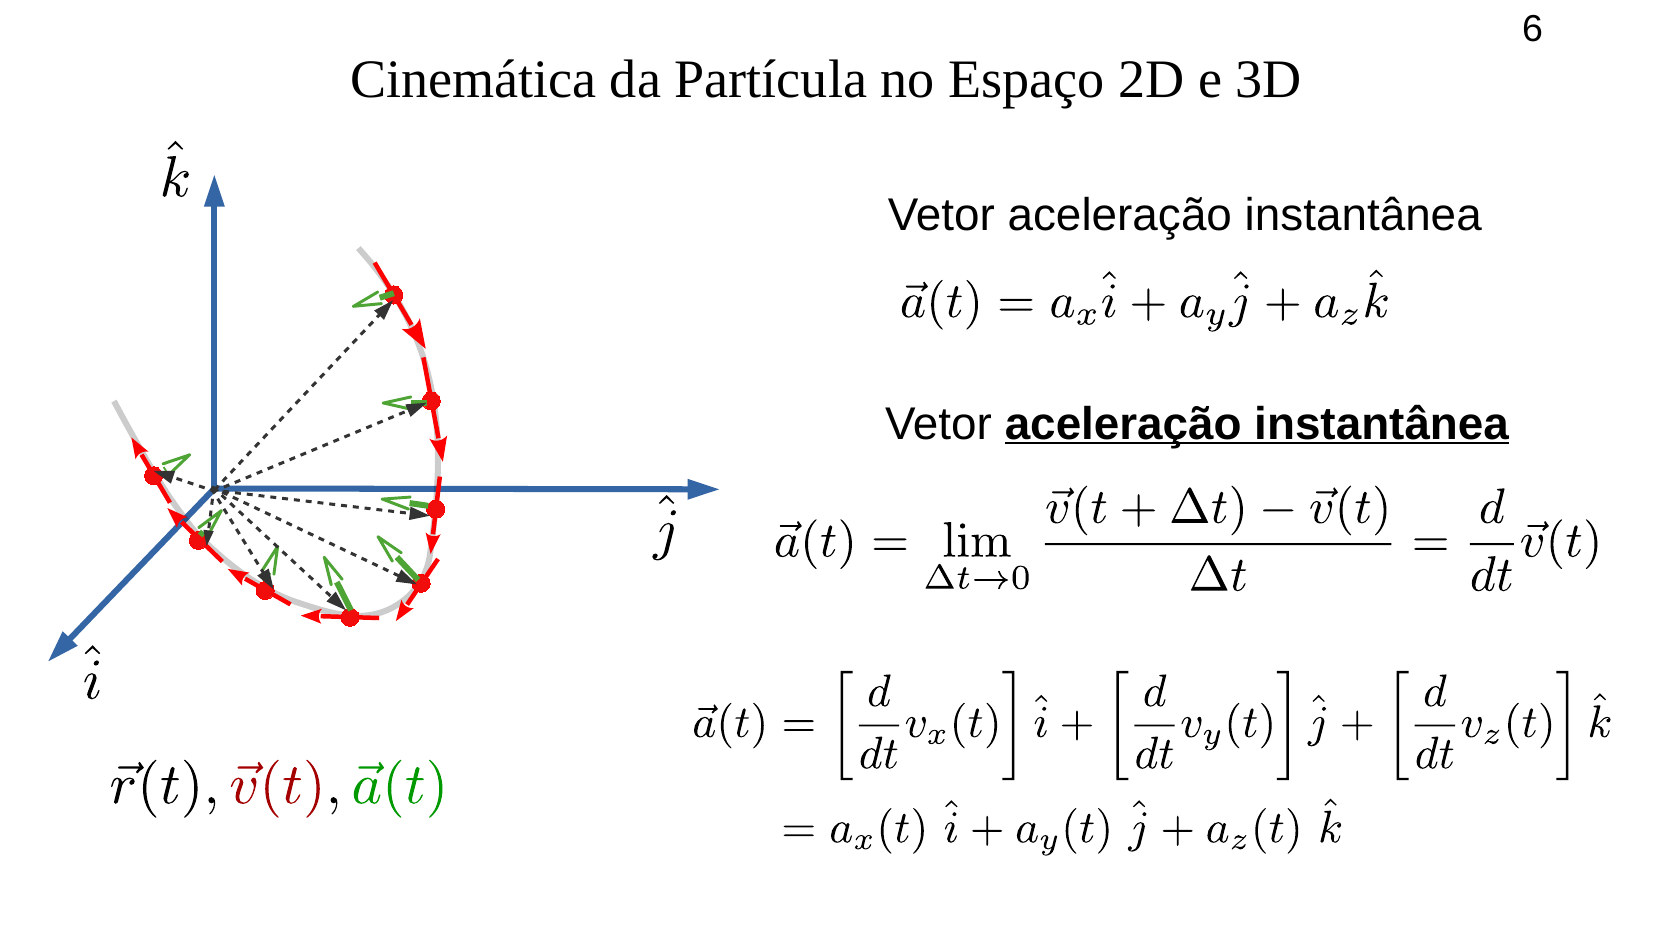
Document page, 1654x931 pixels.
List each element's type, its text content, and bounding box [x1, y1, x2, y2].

text_box [189, 531, 206, 550]
text_box [385, 285, 403, 305]
picture [650, 492, 679, 563]
text_box [426, 499, 445, 519]
picture [78, 645, 101, 700]
text_box [256, 581, 275, 600]
text_box Cinemática da Partícula no Espaço 2D e 3D [335, 11, 1319, 117]
picture [768, 483, 1600, 594]
picture [687, 669, 1613, 858]
picture [894, 267, 1390, 334]
text_box Vetor aceleração instantânea Vetor aceleração instantânea [834, 155, 1618, 611]
text_box [340, 609, 360, 627]
text_box [144, 466, 163, 485]
text_box [412, 574, 431, 593]
picture [105, 757, 445, 820]
text_box <number> [1507, 0, 1654, 71]
text_box [422, 391, 441, 411]
picture [159, 140, 189, 198]
